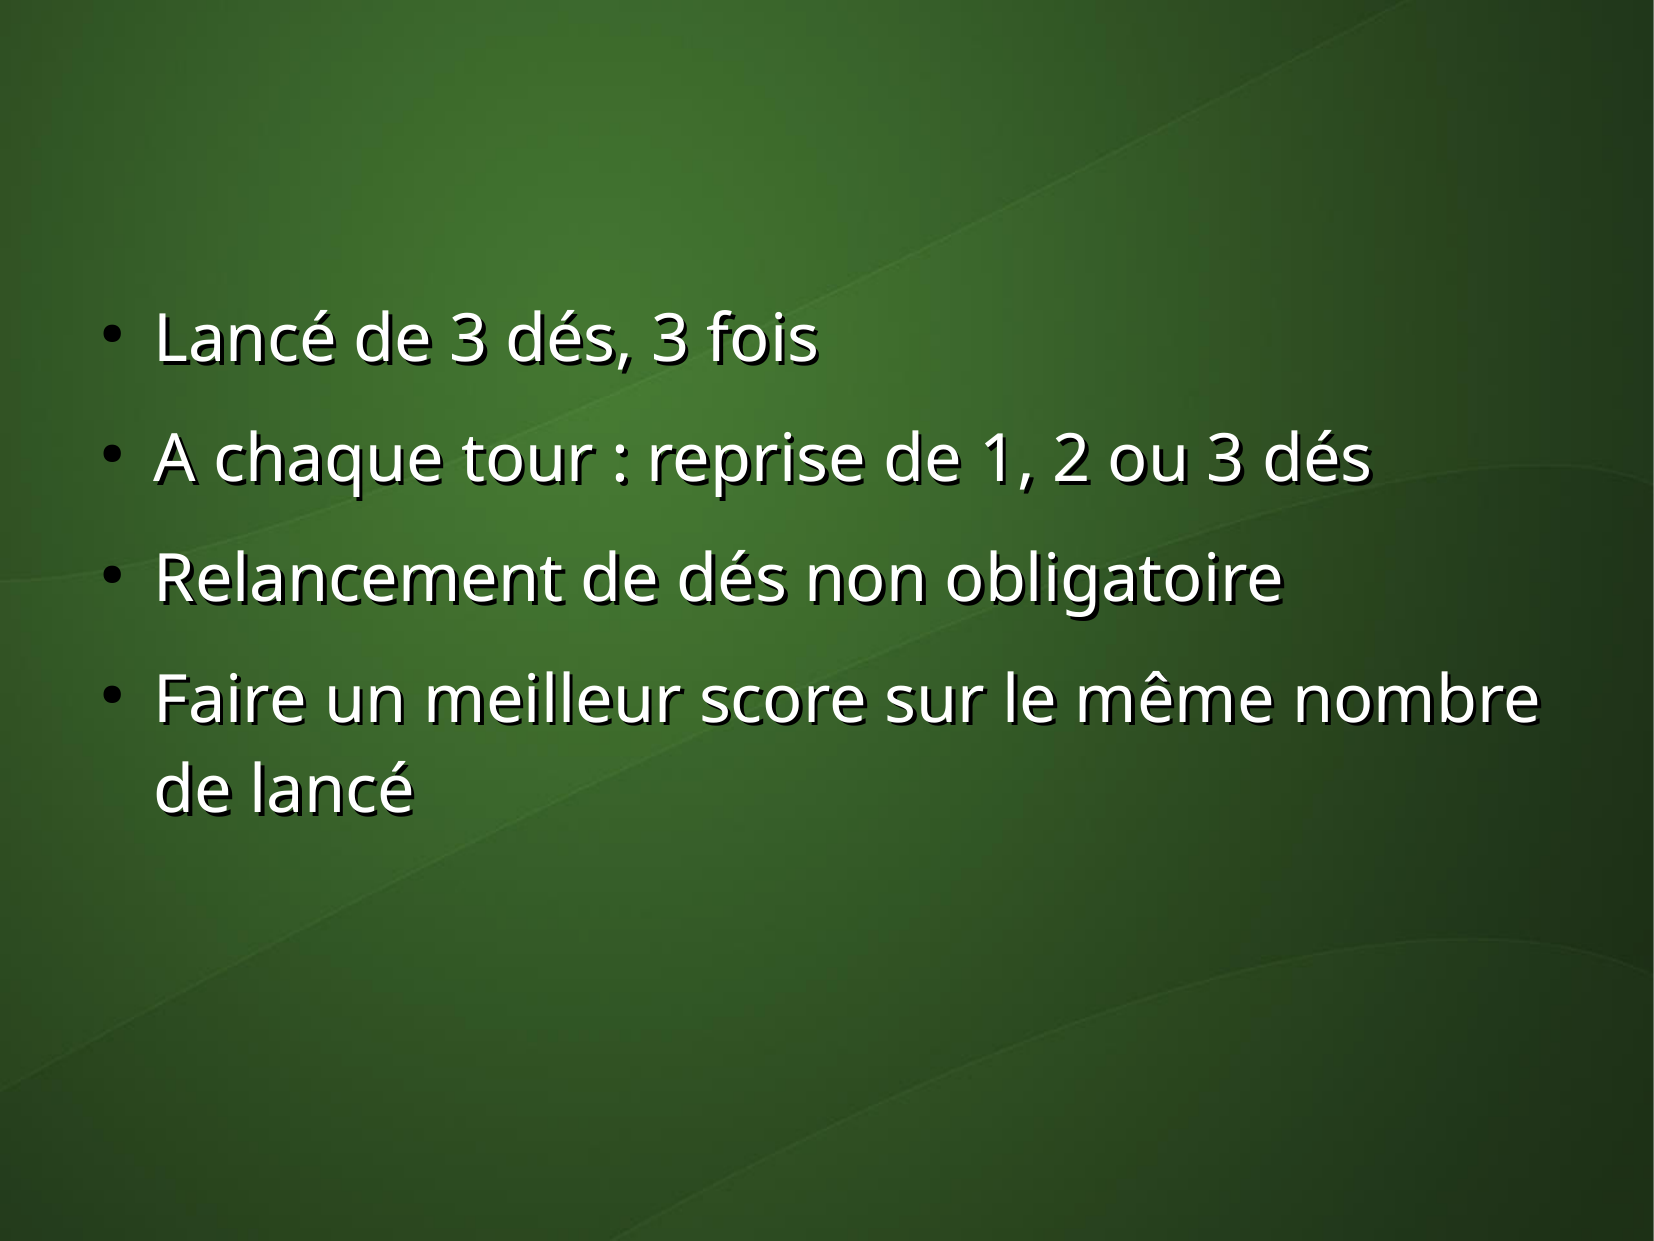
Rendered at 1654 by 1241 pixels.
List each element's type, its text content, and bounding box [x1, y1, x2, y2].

picture [0, 0, 1654, 1241]
list Lancé de 3 dés, 3 fois A chaque tour : reprise de 1, 2 ou 3 dés Relancement de dés non obligatoire Faire un meilleur score sur le même nombre de lancé [82, 290, 1571, 1010]
